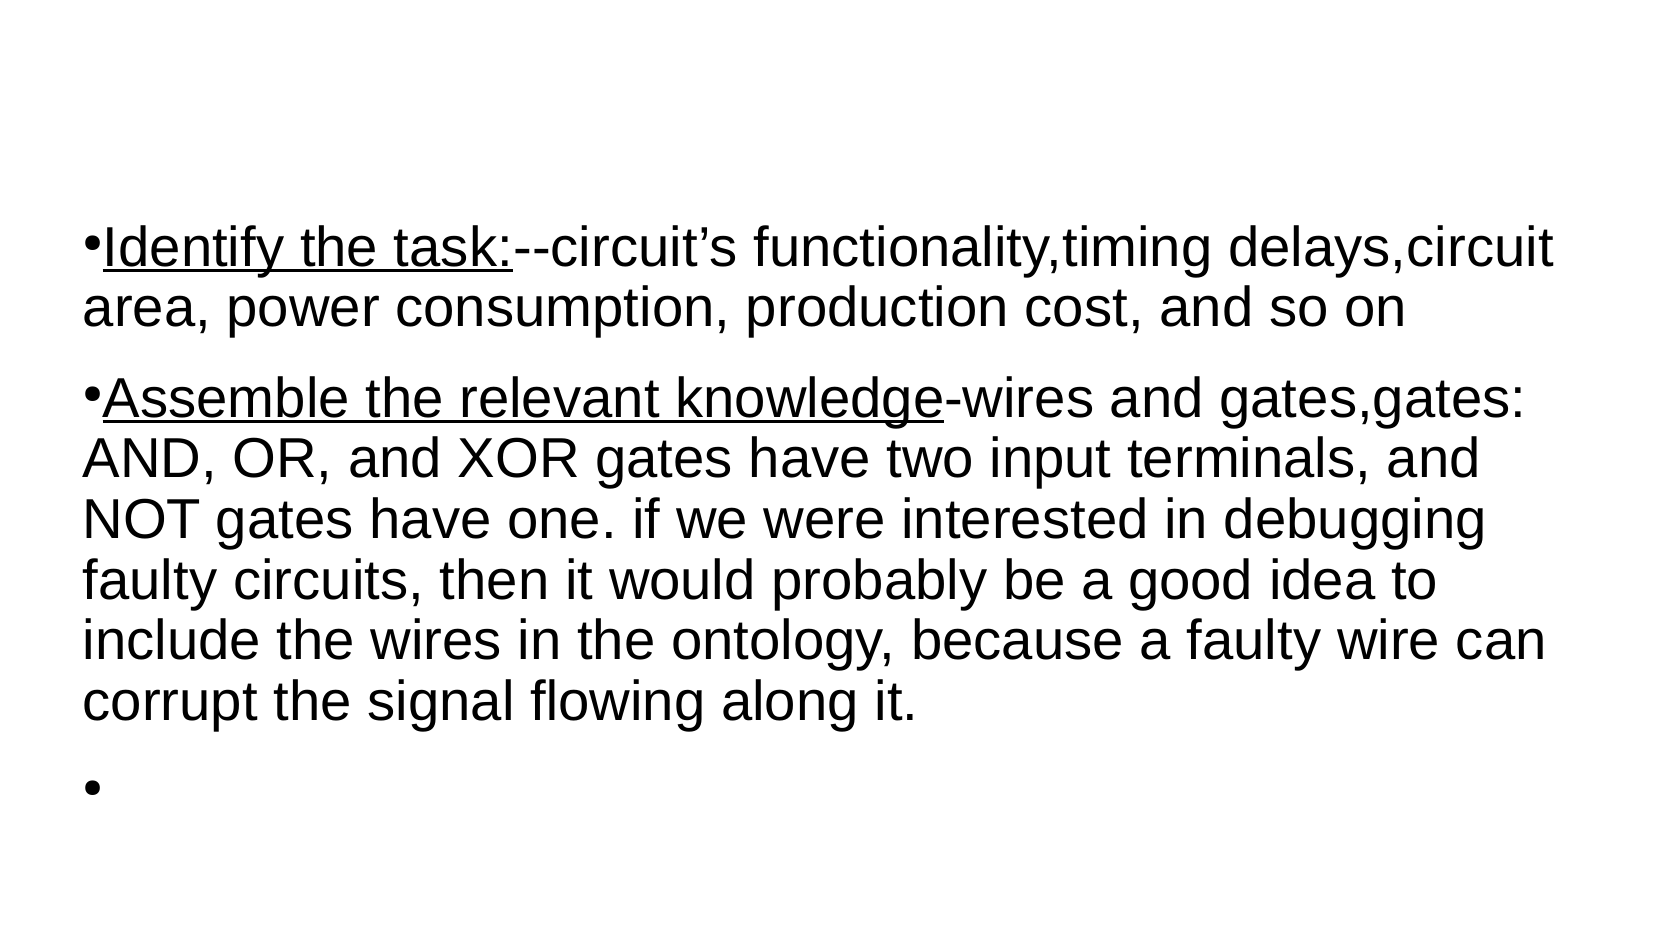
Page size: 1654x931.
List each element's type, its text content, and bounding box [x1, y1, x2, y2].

list Identify the task:--circuit’s functionality,timing delays,circuit area, power consumption, production cost, and so on Assemble the relevant knowledge-wires and gates,gates: AND, OR, and XOR gates have two input terminals, and NOT gates have one. if we were interested in debugging faulty circuits, then it would probably be a good idea to include the wires in the ontology, because a faulty wire can corrupt the signal ﬂowing along it. [82, 217, 1571, 758]
